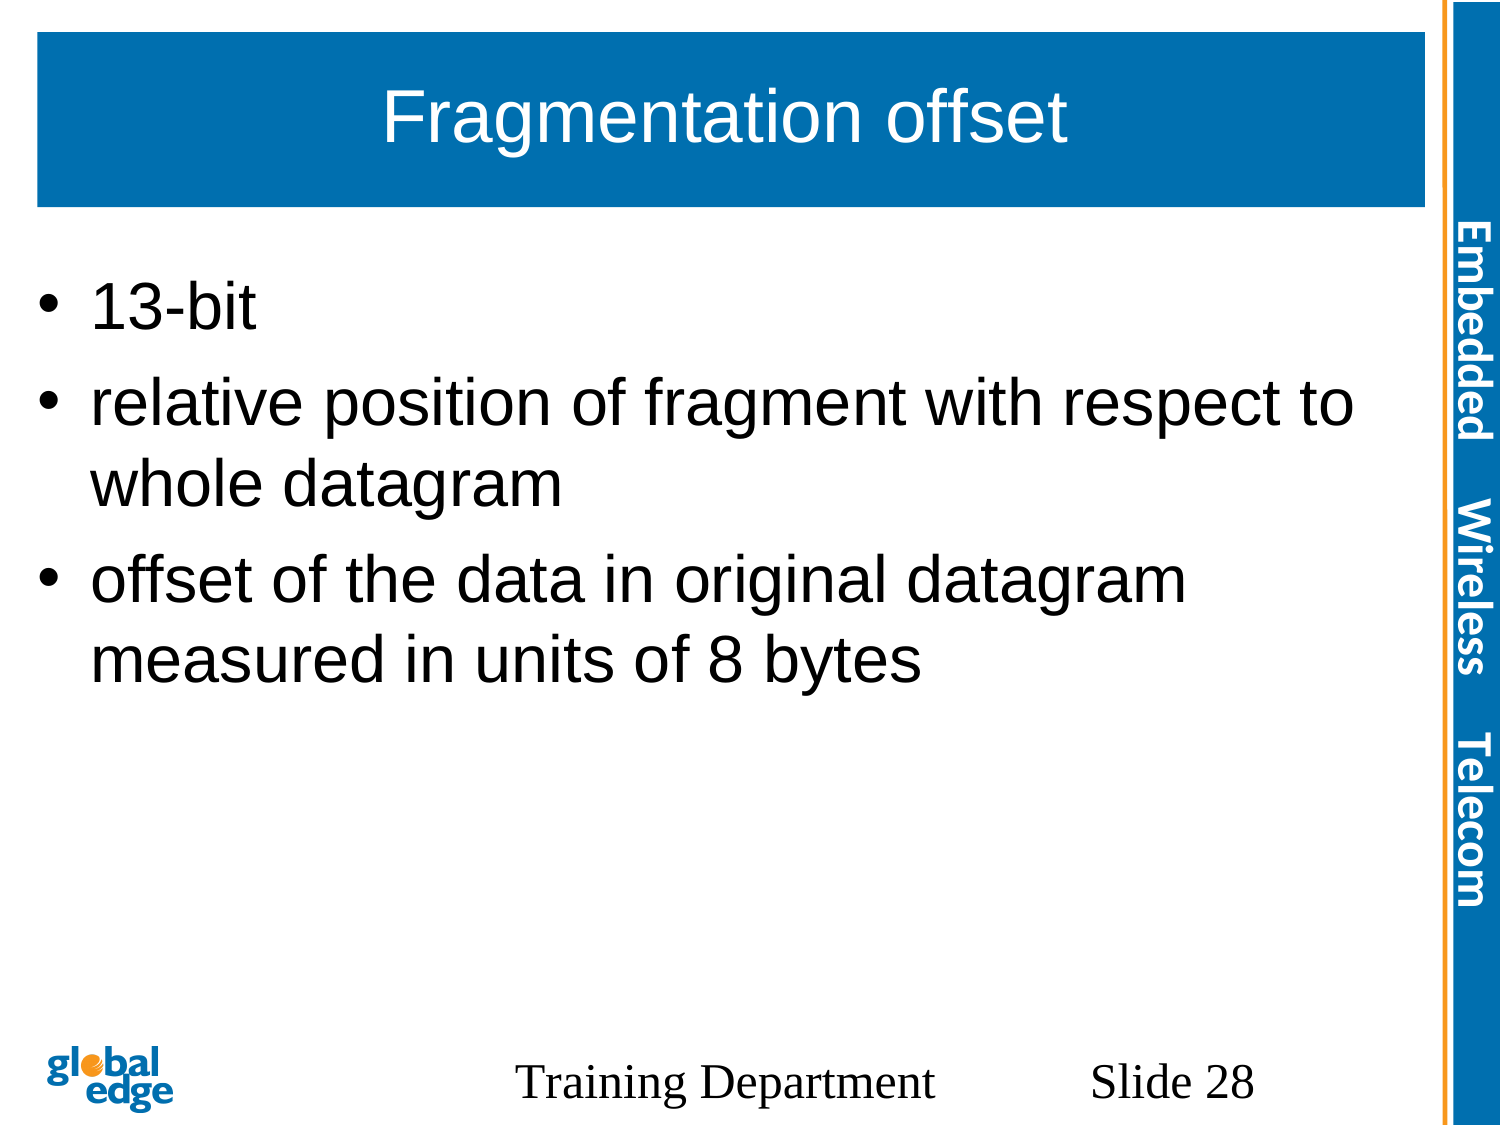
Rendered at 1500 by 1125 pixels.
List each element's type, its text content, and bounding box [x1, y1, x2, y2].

title Fragmentation offset [88, 64, 1361, 162]
list 13-bit relative position of fragment with respect to whole datagram offset of the data in original datagram measured in units of 8 bytes [37, 262, 1414, 1082]
picture [34, 1034, 185, 1125]
